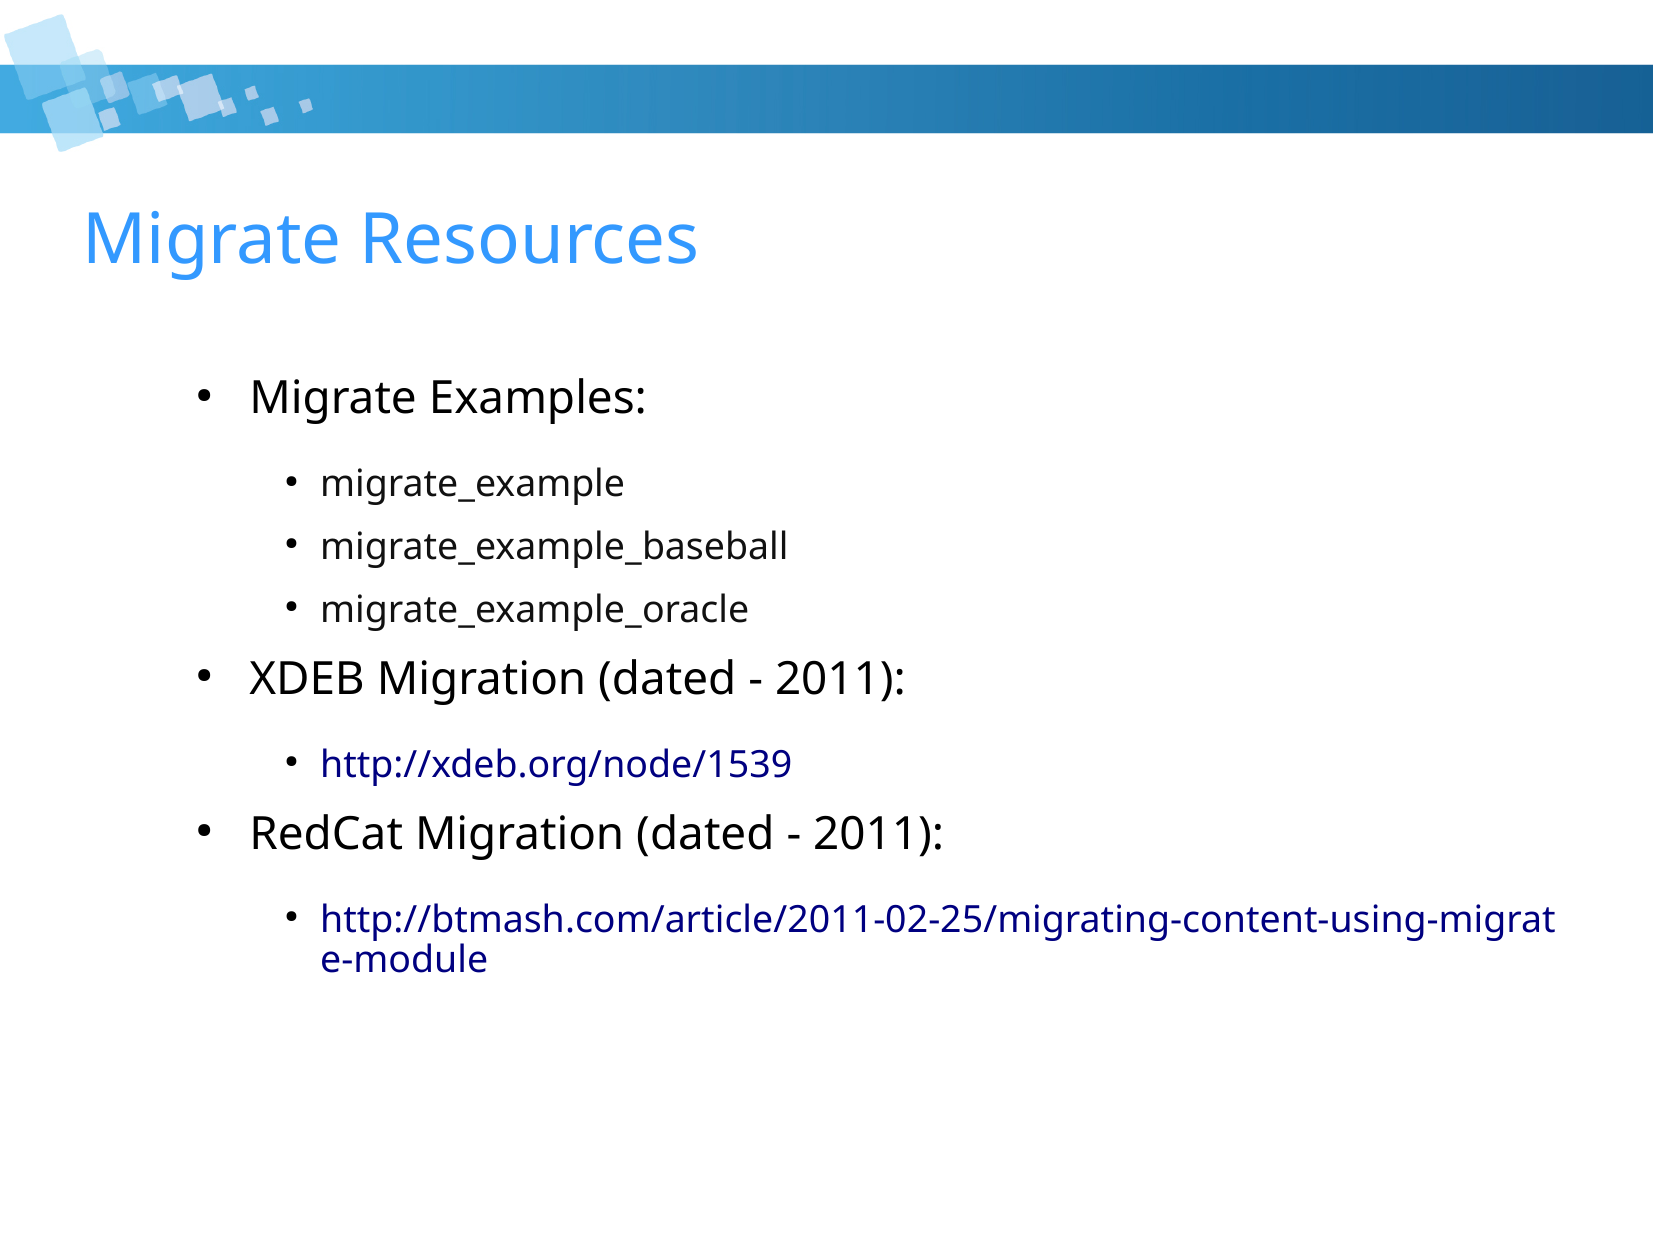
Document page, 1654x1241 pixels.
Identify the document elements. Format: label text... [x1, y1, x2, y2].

picture [0, 0, 1653, 1238]
title Migrate Resources [82, 132, 1571, 340]
list Migrate Examples: migrate_example migrate_example_baseball migrate_example_oracle XDEB Migration (dated - 2011): http://xdeb.org/node/1539 RedCat Migration (dated - 2011): http://btmash.com/article/2011-02-25/migrating-content-using-migrate-module [178, 364, 1570, 1147]
